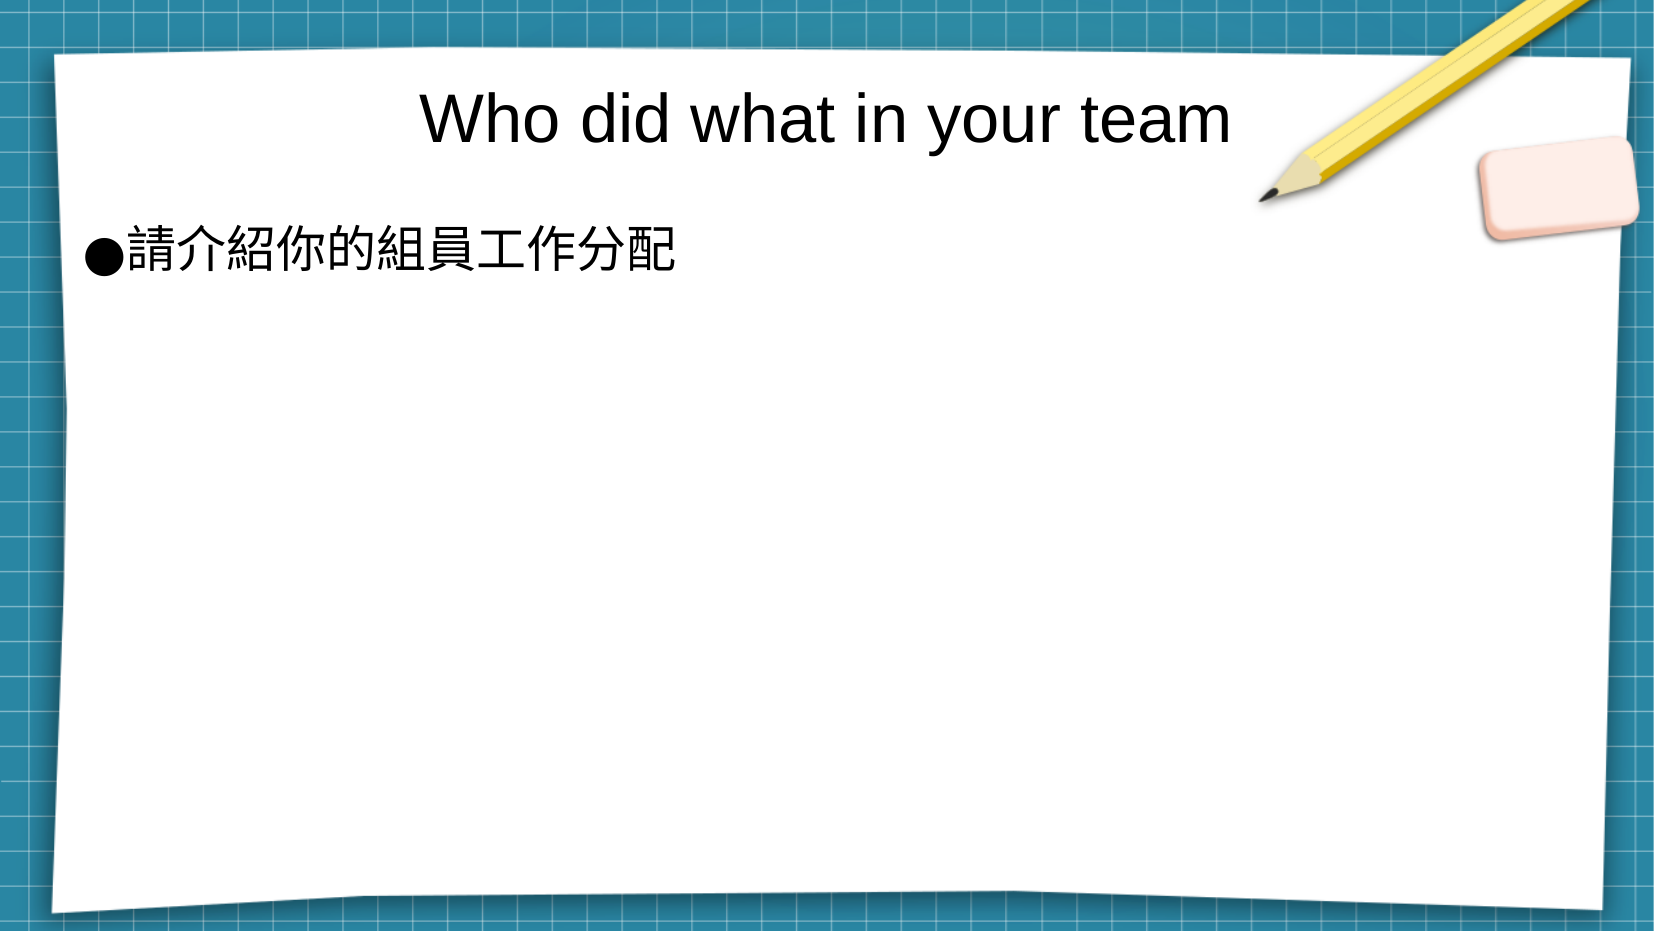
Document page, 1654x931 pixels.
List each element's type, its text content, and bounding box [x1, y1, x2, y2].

text_box 請介紹你的組員工作分配 [82, 217, 1571, 757]
picture [0, 0, 1654, 931]
text_box Who did what in your team [82, 36, 1571, 193]
